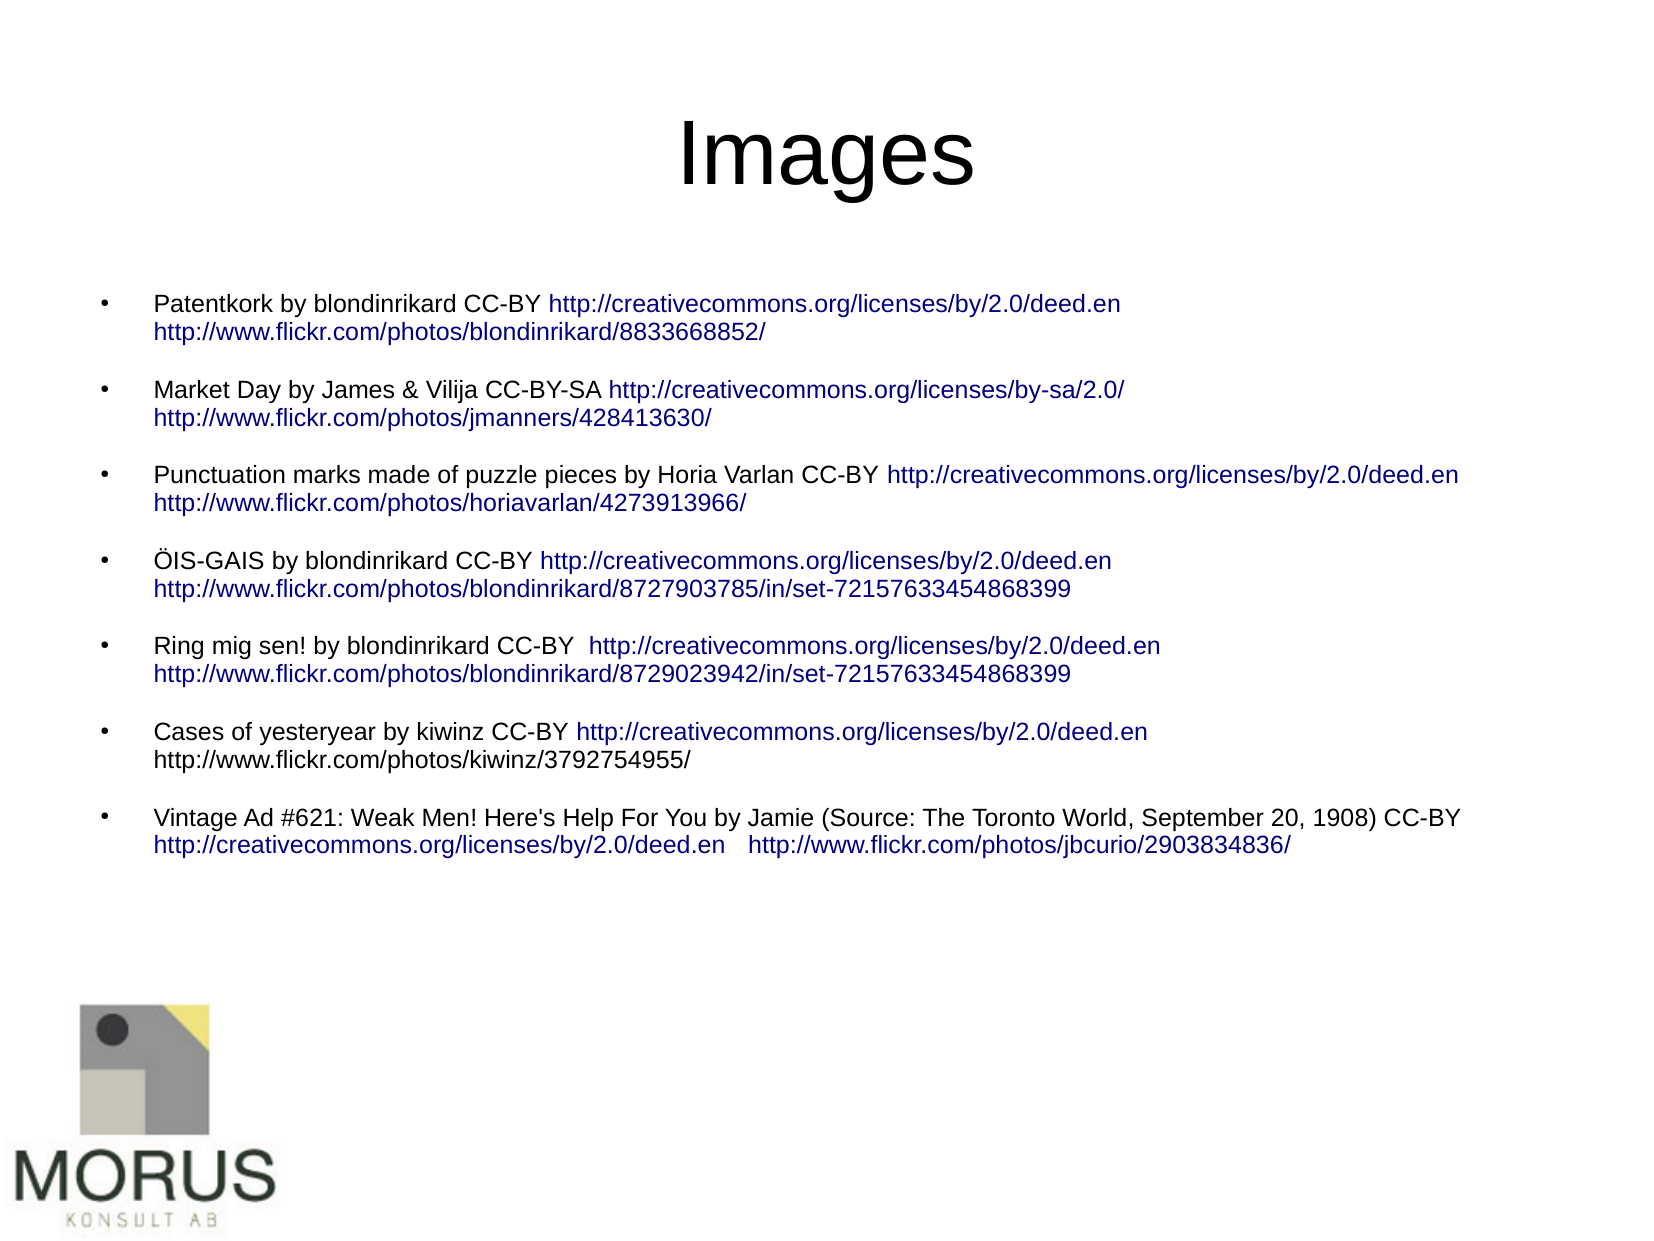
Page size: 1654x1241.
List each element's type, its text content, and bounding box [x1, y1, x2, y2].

list Patentkork by blondinrikard CC-BY http://creativecommons.org/licenses/by/2.0/deed.en http://www.flickr.com/photos/blondinrikard/8833668852/ Market Day by James & Vilija CC-BY-SA http://creativecommons.org/licenses/by-sa/2.0/ http://www.flickr.com/photos/jmanners/428413630/ Punctuation marks made of puzzle pieces by Horia Varlan CC-BY http://creativecommons.org/licenses/by/2.0/deed.en http://www.flickr.com/photos/horiavarlan/4273913966/ ÖIS-GAIS by blondinrikard CC-BY http://creativecommons.org/licenses/by/2.0/deed.en http://www.flickr.com/photos/blondinrikard/8727903785/in/set-72157633454868399 Ring mig sen! by blondinrikard CC-BY http://creativecommons.org/licenses/by/2.0/deed.en http://www.flickr.com/photos/blondinrikard/8729023942/in/set-72157633454868399 Cases of yesteryear by kiwinz CC-BY http://creativecommons.org/licenses/by/2.0/deed.en http://www.flickr.com/photos/kiwinz/3792754955/ Vintage Ad #621: Weak Men! Here's Help For You by Jamie (Source: The Toronto World, September 20, 1908) CC-BY http://creativecommons.org/licenses/by/2.0/deed.en http://www.flickr.com/photos/jbcurio/2903834836/ [82, 290, 1538, 1010]
picture [5, 992, 285, 1241]
title Images [82, 49, 1571, 257]
